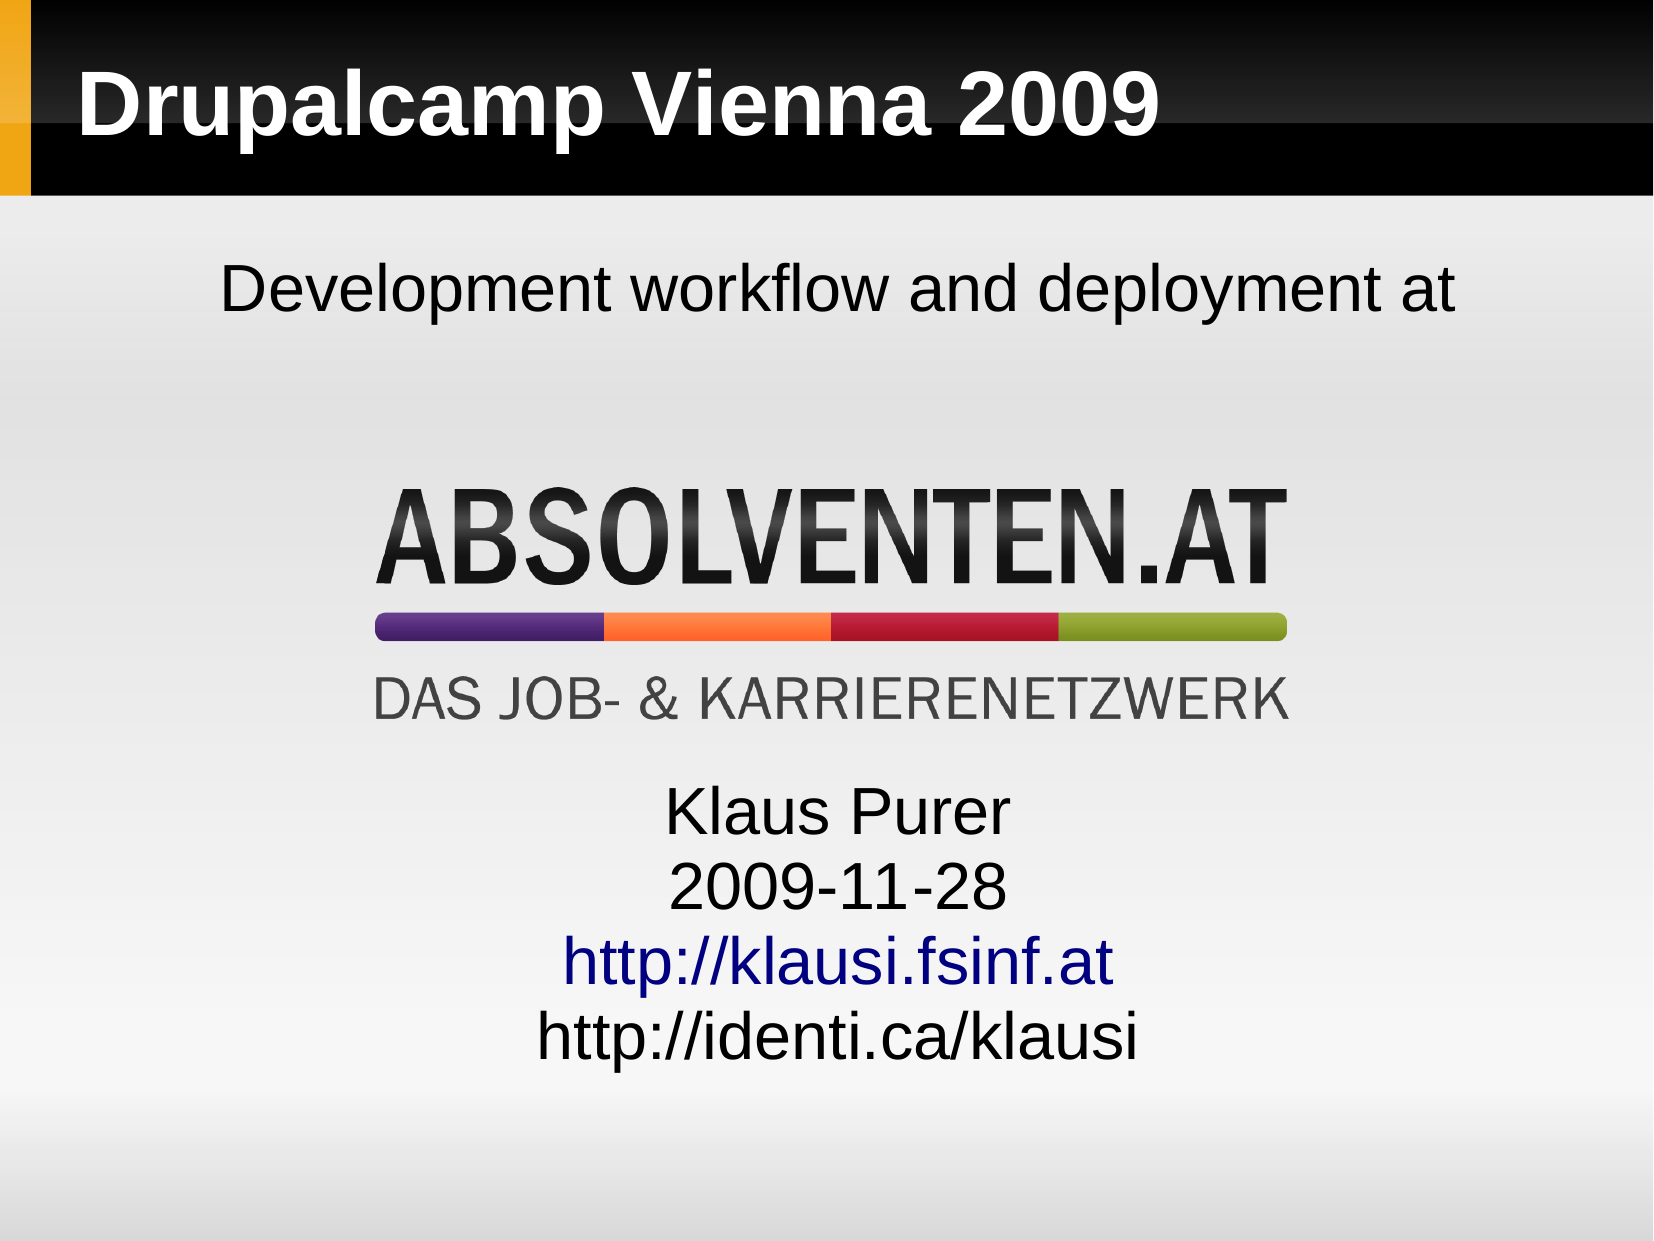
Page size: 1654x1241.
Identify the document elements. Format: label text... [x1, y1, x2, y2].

subtitle Development workflow and deployment at Klaus Purer 2009-11-28 http://klausi.fsinf.at http://identi.ca/klausi [82, 251, 1571, 1149]
title Drupalcamp Vienna 2009 [76, 0, 1565, 208]
picture [0, 0, 1654, 1241]
